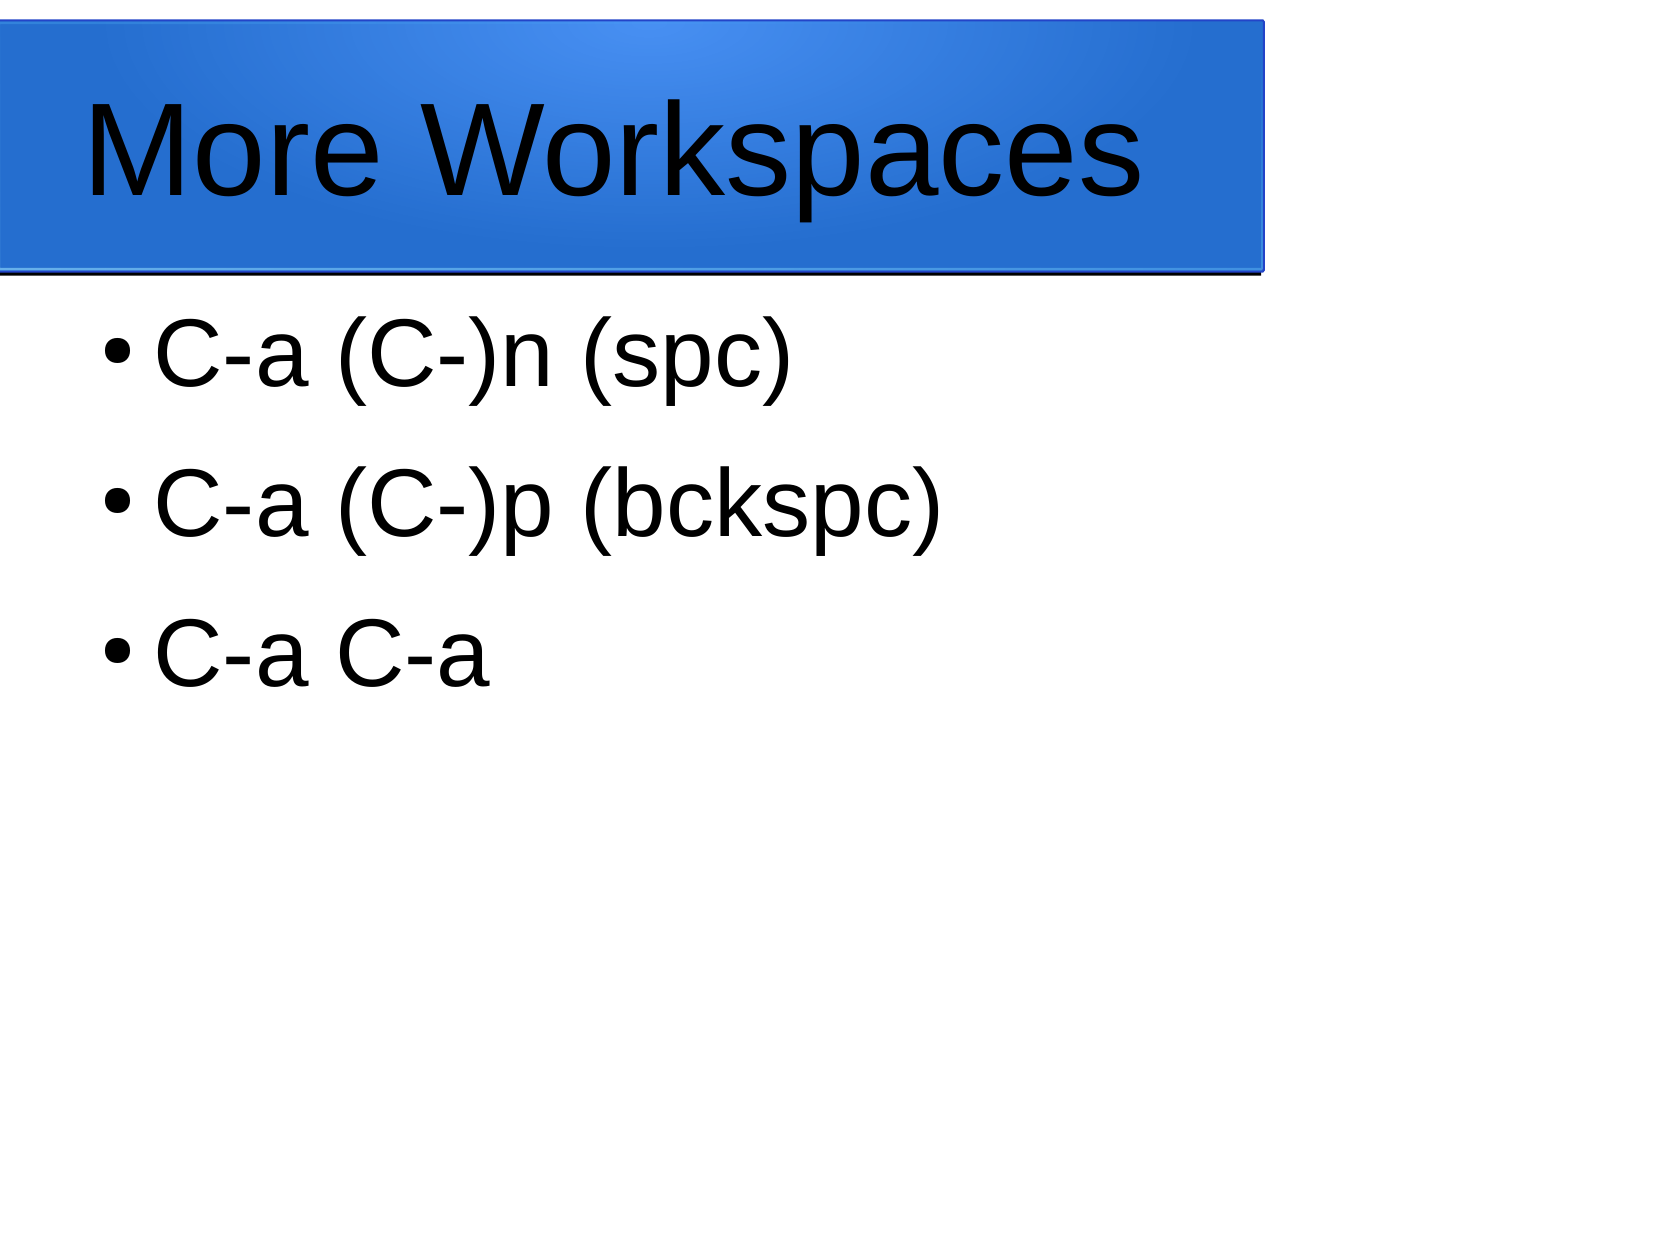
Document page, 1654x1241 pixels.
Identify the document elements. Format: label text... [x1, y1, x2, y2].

list C-a (C-)n (spc) C-a (C-)p (bckspc) C-a C-a [82, 299, 1571, 1019]
title More Workspaces [82, 47, 1235, 252]
